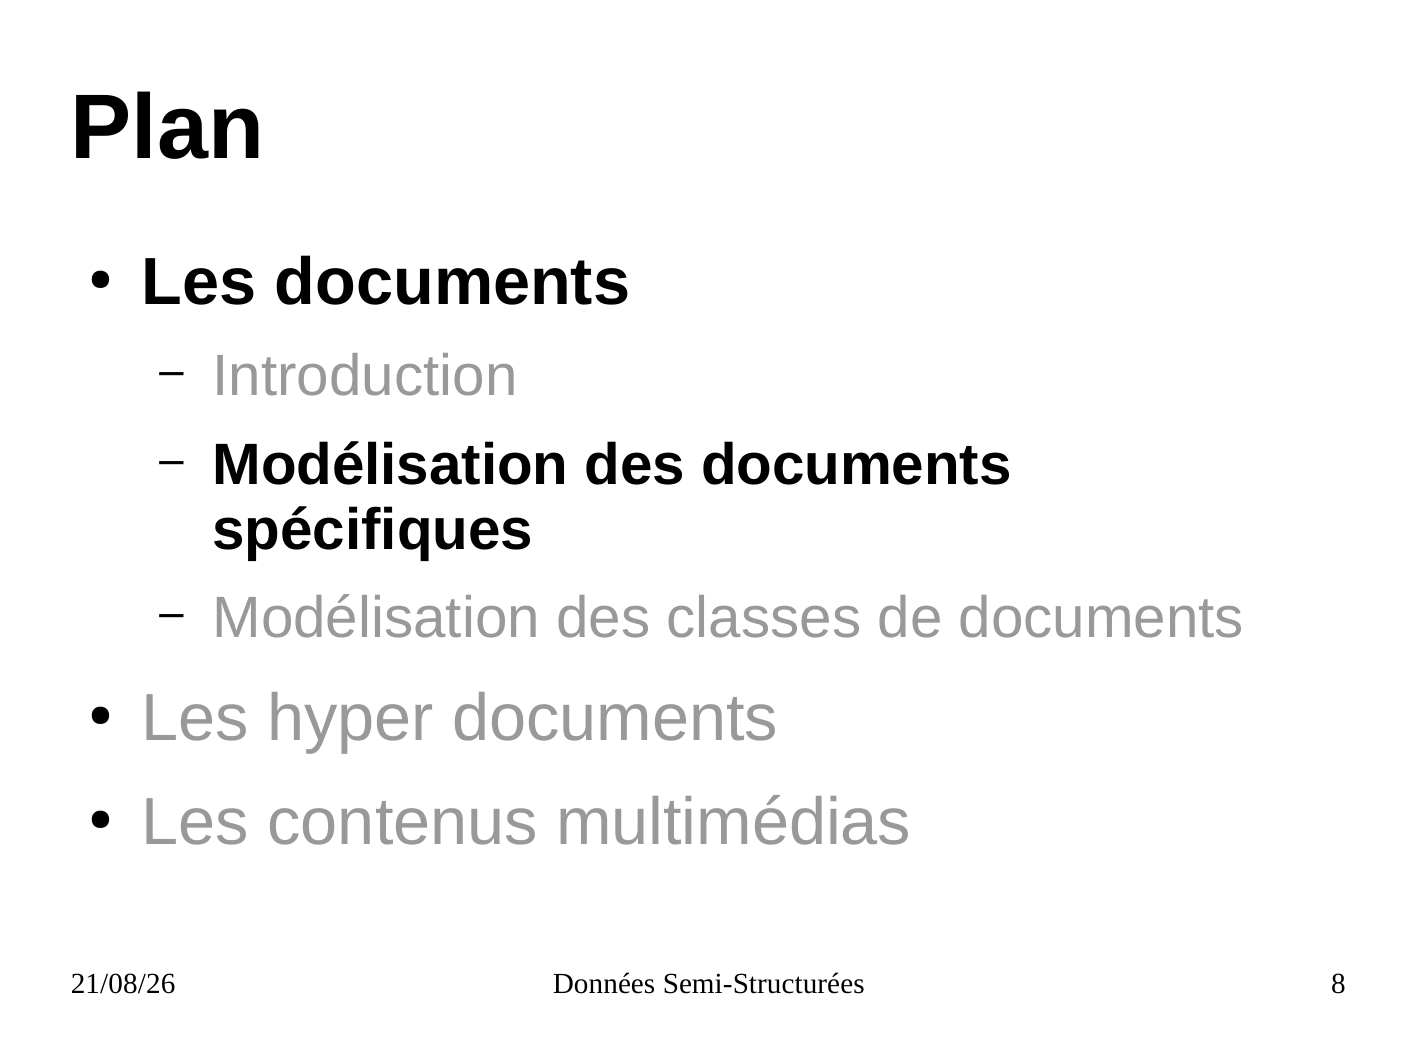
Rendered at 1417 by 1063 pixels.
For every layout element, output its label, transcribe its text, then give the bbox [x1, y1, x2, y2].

title Plan [70, 42, 1346, 212]
list Les documents Introduction Modélisation des documents spécifiques Modélisation des classes de documents Les hyper documents Les contenus multimédias [70, 244, 1346, 925]
